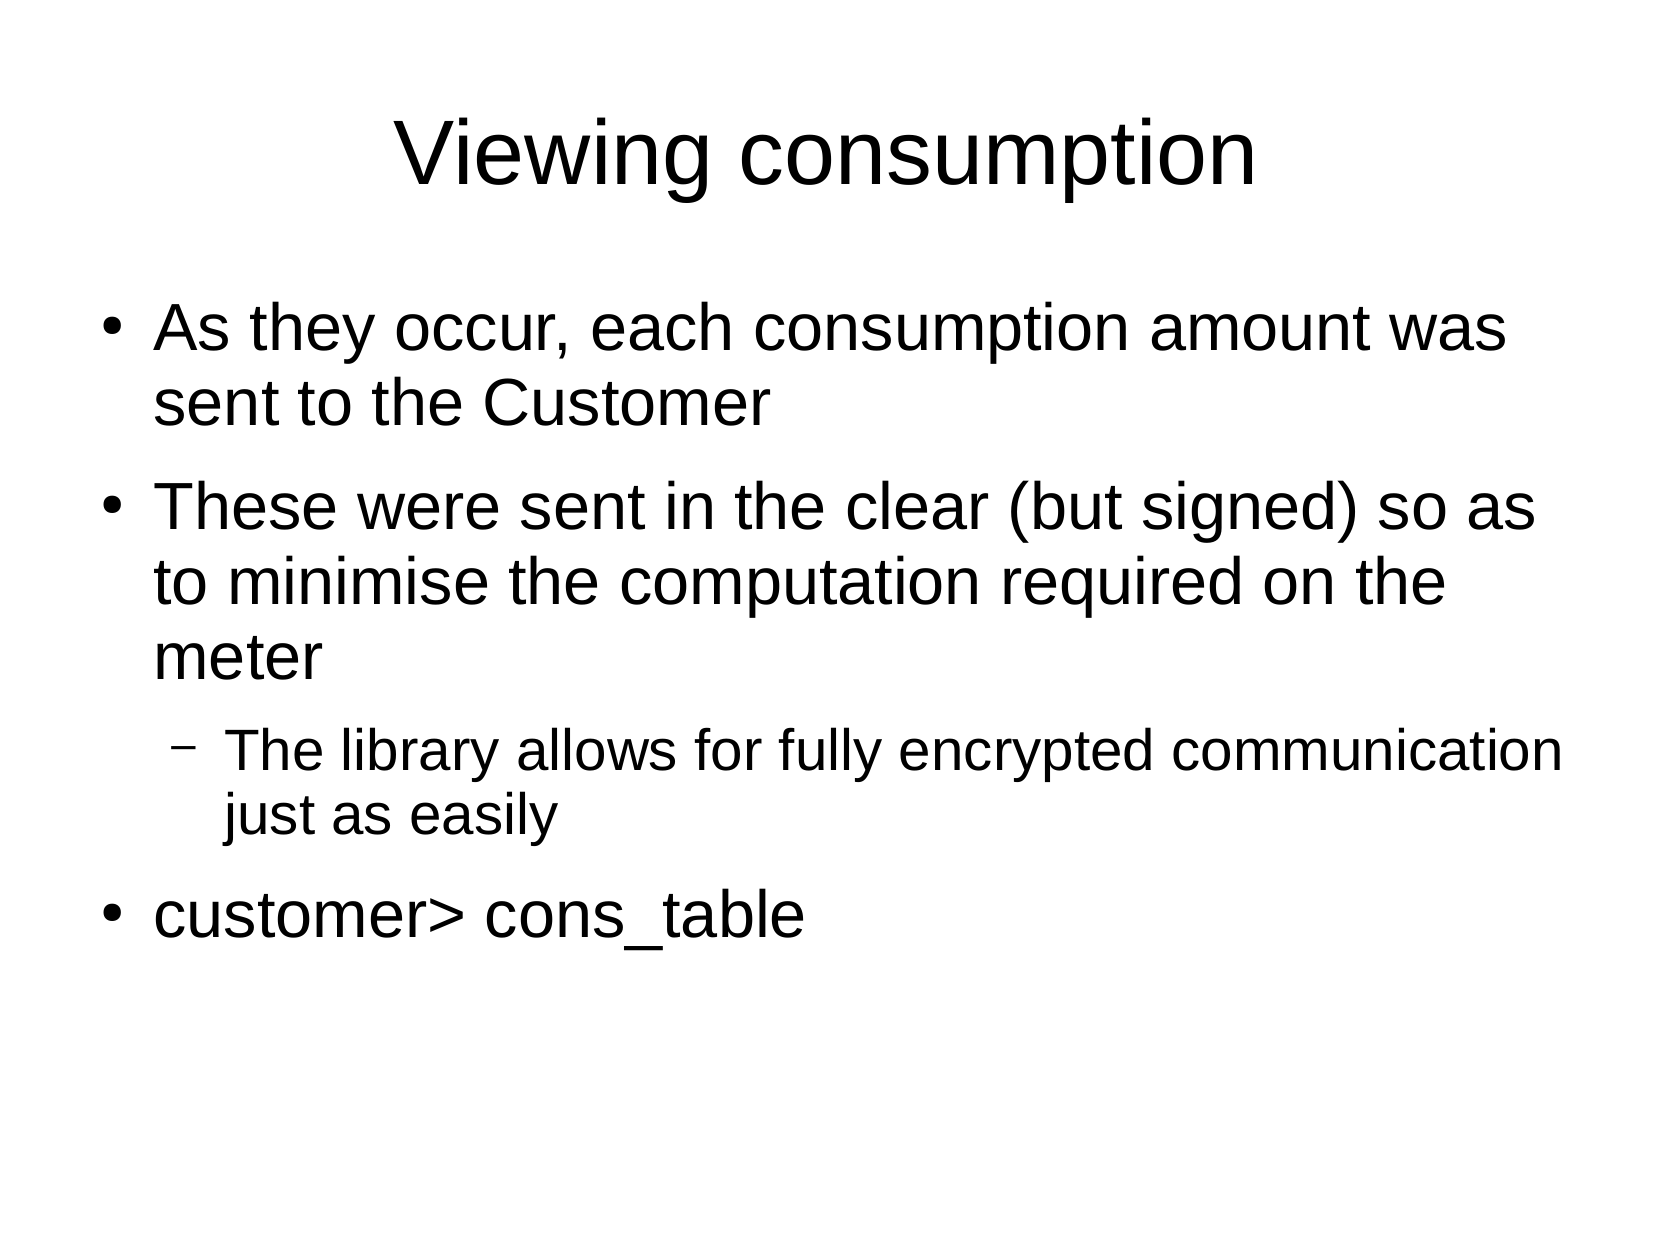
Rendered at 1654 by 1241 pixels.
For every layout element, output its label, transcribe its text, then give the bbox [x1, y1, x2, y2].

list As they occur, each consumption amount was sent to the Customer These were sent in the clear (but signed) so as to minimise the computation required on the meter The library allows for fully encrypted communication just as easily customer> cons_table [82, 290, 1571, 1010]
title Viewing consumption [82, 49, 1571, 257]
